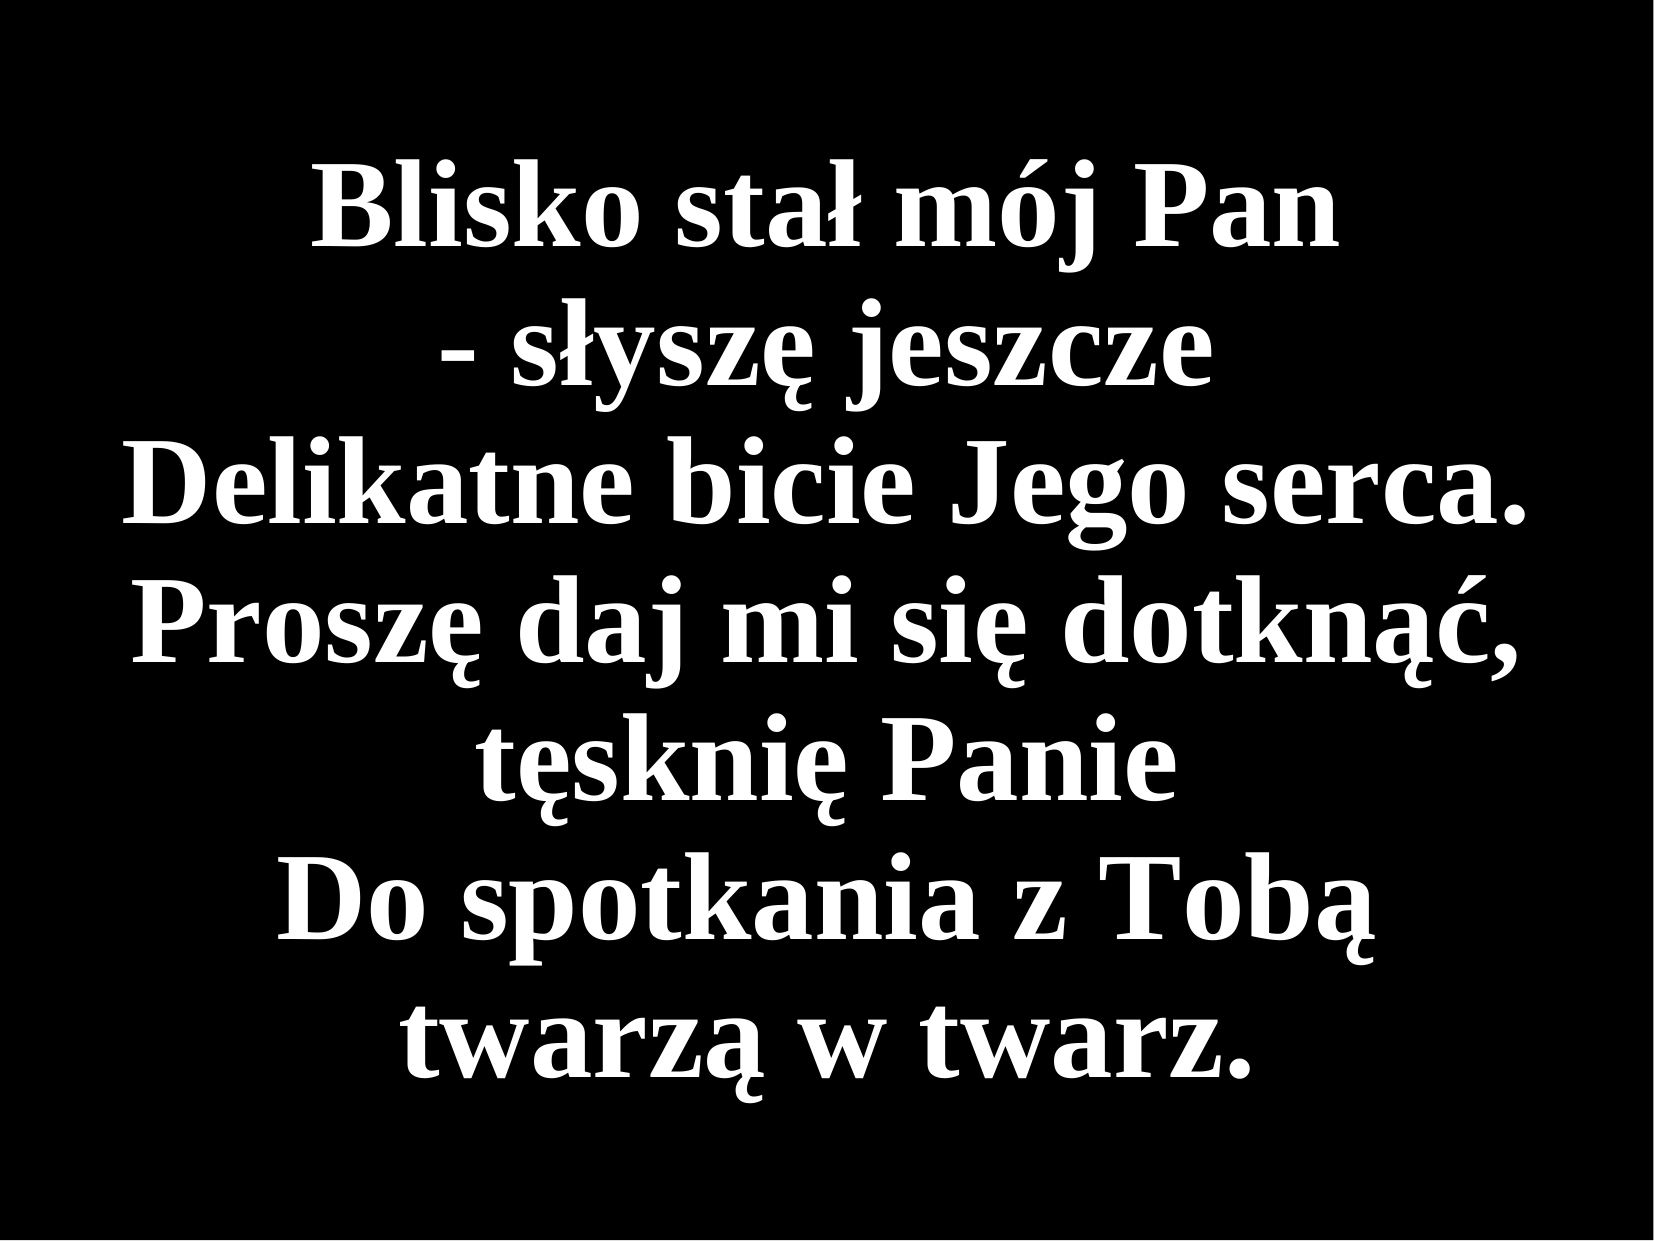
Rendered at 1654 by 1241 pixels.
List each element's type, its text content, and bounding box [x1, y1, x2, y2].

title Blisko stał mój Pan - słyszę jeszcze Delikatne bicie Jego serca. Proszę daj mi się dotknąć, tęsknię Panie Do spotkania z Tobą twarzą w twarz. [0, 0, 1654, 1241]
